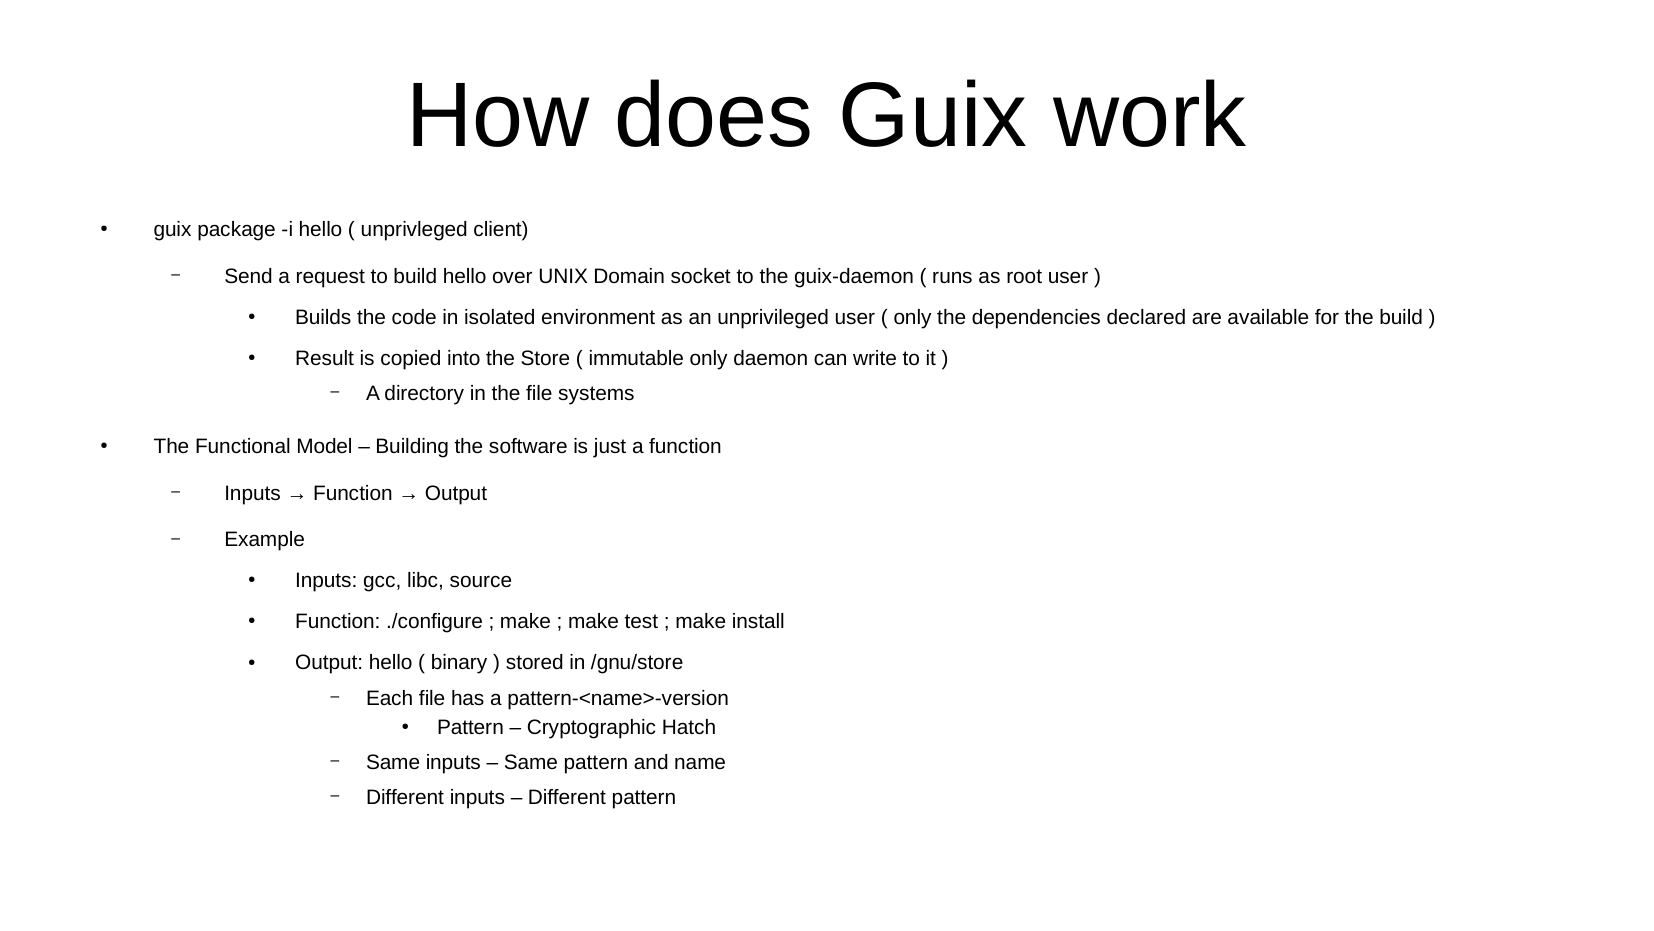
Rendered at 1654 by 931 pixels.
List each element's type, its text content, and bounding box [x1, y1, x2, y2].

list guix package -i hello ( unprivleged client) Send a request to build hello over UNIX Domain socket to the guix-daemon ( runs as root user ) Builds the code in isolated environment as an unprivileged user ( only the dependencies declared are available for the build ) Result is copied into the Store ( immutable only daemon can write to it ) A directory in the file systems The Functional Model – Building the software is just a function Inputs → Function → Output Example Inputs: gcc, libc, source Function: ./configure ; make ; make test ; make install Output: hello ( binary ) stored in /gnu/store Each file has a pattern-<name>-version Pattern – Cryptographic Hatch Same inputs – Same pattern and name Different inputs – Different pattern [82, 217, 1613, 901]
title How does Guix work [82, 37, 1571, 193]
